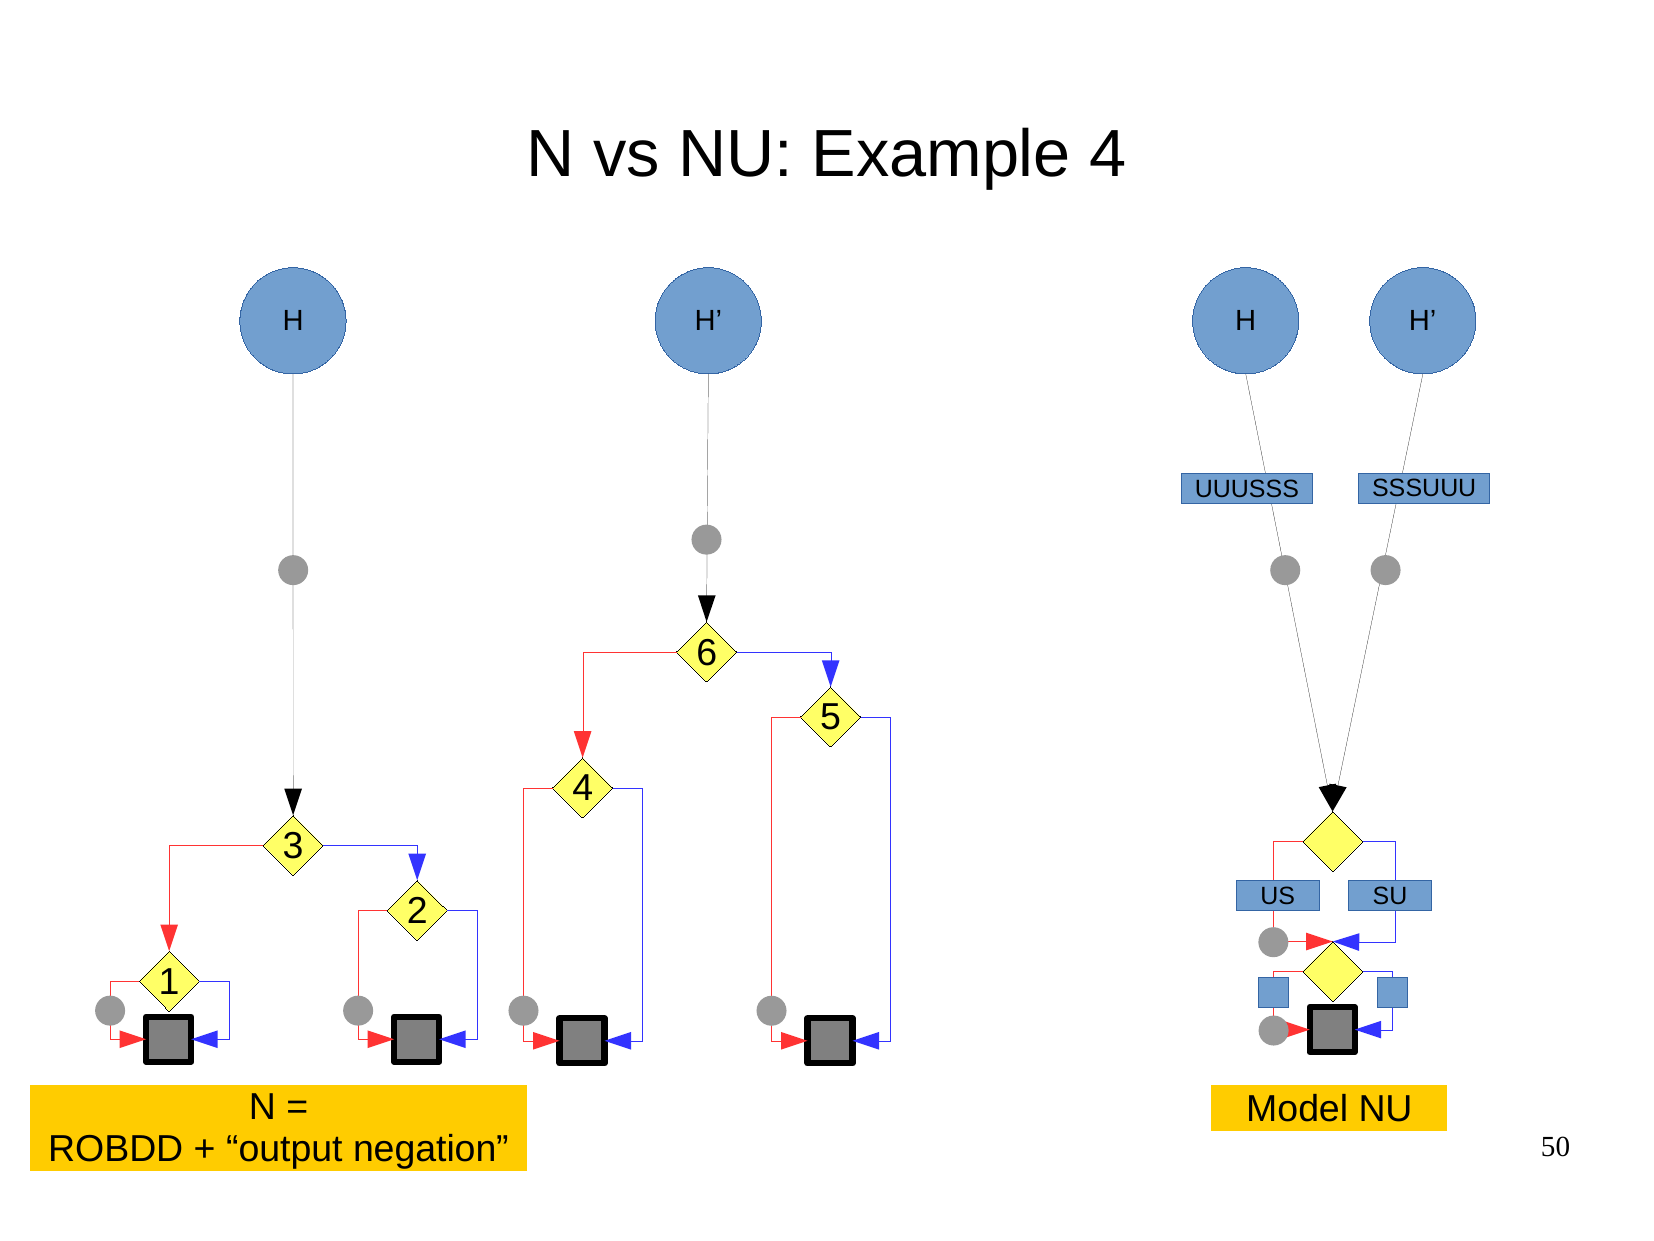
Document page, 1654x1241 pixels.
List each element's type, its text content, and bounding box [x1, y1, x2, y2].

text_box [1270, 555, 1301, 586]
text_box [559, 1018, 605, 1064]
text_box 4 [552, 758, 612, 818]
text_box [508, 995, 539, 1026]
text_box [1258, 977, 1289, 1008]
text_box 5 [800, 687, 861, 747]
text_box [1258, 1015, 1289, 1046]
text_box UUUSSS [1181, 473, 1313, 504]
text_box [146, 1016, 192, 1062]
text_box [343, 995, 374, 1026]
text_box [278, 555, 309, 586]
text_box Model NU [1211, 1085, 1447, 1131]
text_box H’ [1369, 267, 1476, 374]
text_box H [239, 267, 347, 374]
text_box [1303, 811, 1363, 872]
text_box [1377, 977, 1408, 1008]
text_box 6 [676, 622, 737, 682]
text_box 1 [139, 951, 200, 1012]
text_box [1258, 927, 1289, 958]
text_box [95, 995, 126, 1026]
text_box [1303, 942, 1363, 1002]
text_box [1370, 555, 1401, 586]
text_box [807, 1018, 853, 1064]
text_box 2 [387, 880, 448, 941]
text_box H [1192, 267, 1299, 374]
text_box 3 [263, 815, 323, 876]
text_box [756, 995, 787, 1026]
text_box SU [1348, 880, 1432, 911]
title N vs NU: Example 4 [82, 49, 1571, 257]
text_box SSSUUU [1358, 473, 1490, 504]
text_box N = ROBDD + “output negation” [30, 1085, 527, 1171]
text_box [1309, 1007, 1355, 1053]
text_box [691, 524, 722, 555]
text_box H’ [655, 267, 762, 374]
text_box [394, 1016, 440, 1062]
text_box US [1236, 880, 1320, 911]
